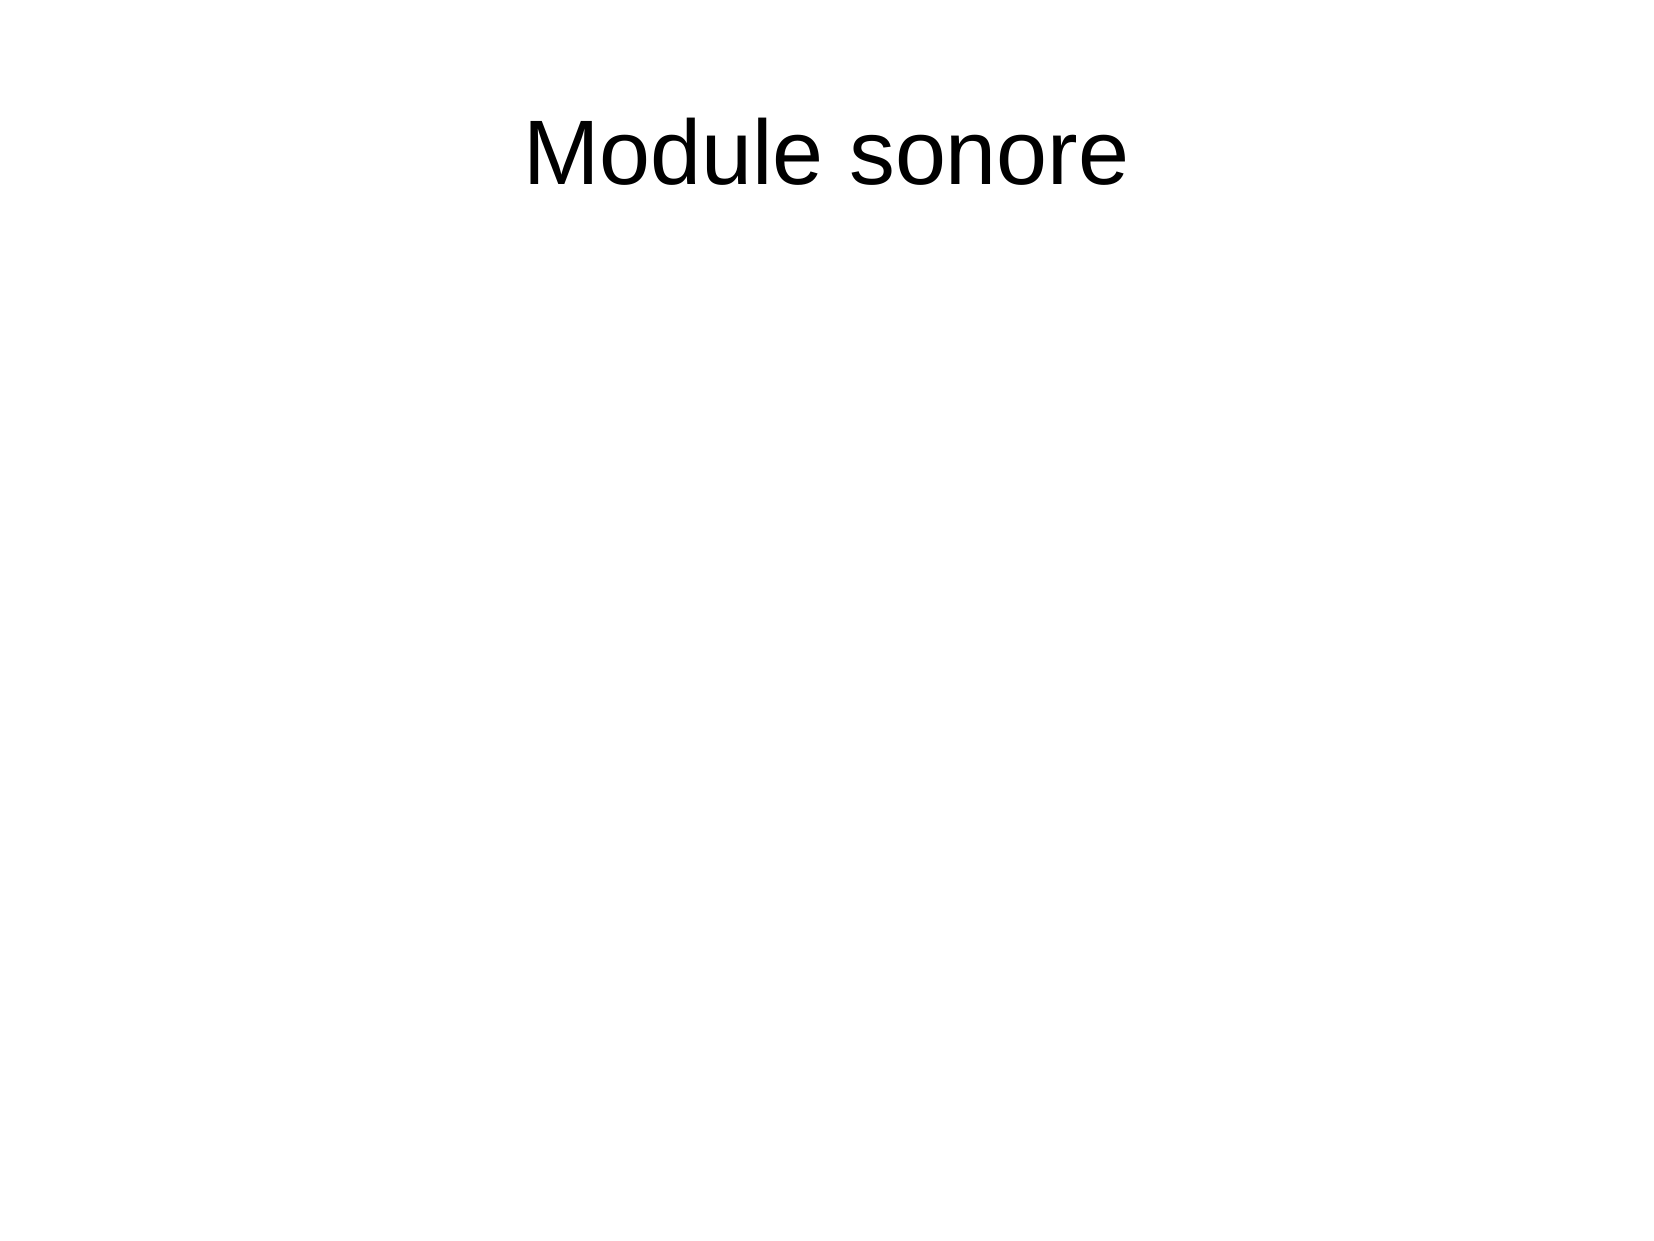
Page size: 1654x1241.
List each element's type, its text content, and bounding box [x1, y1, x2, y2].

title Module sonore [82, 49, 1571, 257]
